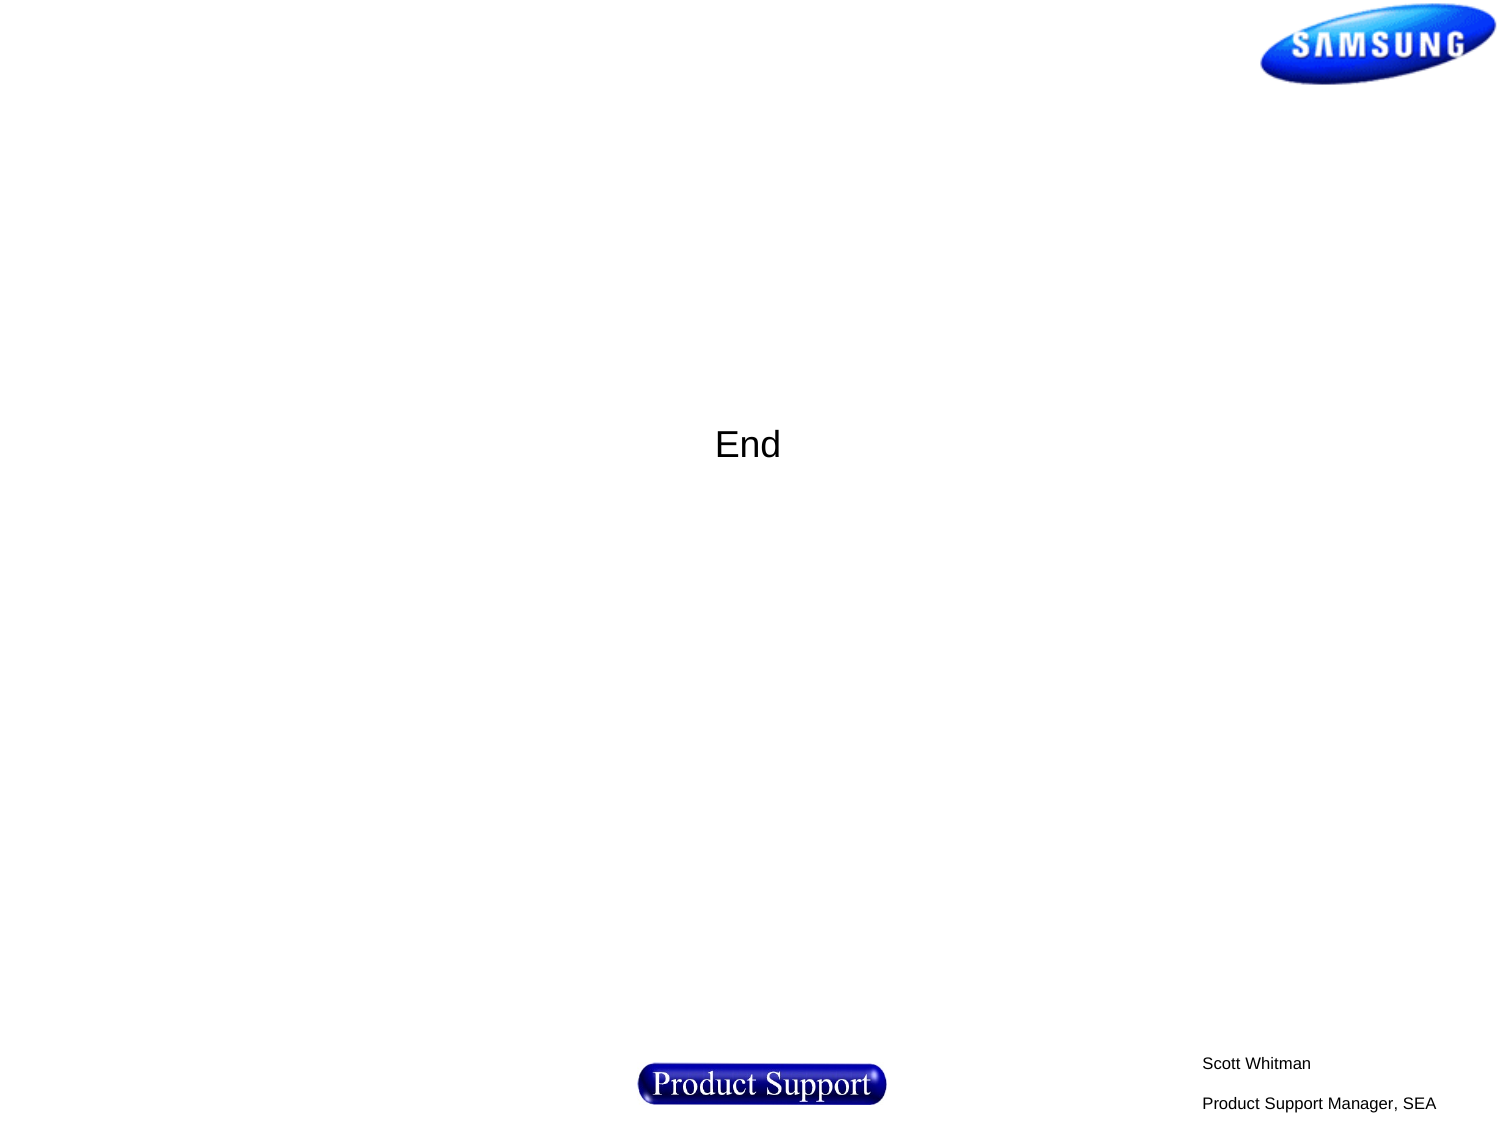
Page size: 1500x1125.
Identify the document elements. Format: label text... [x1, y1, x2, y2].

picture [637, 1062, 887, 1105]
text_box Scott Whitman Product Support Manager, SEA [1187, 1044, 1500, 1125]
text_box End [699, 412, 863, 473]
picture [1256, 0, 1500, 88]
